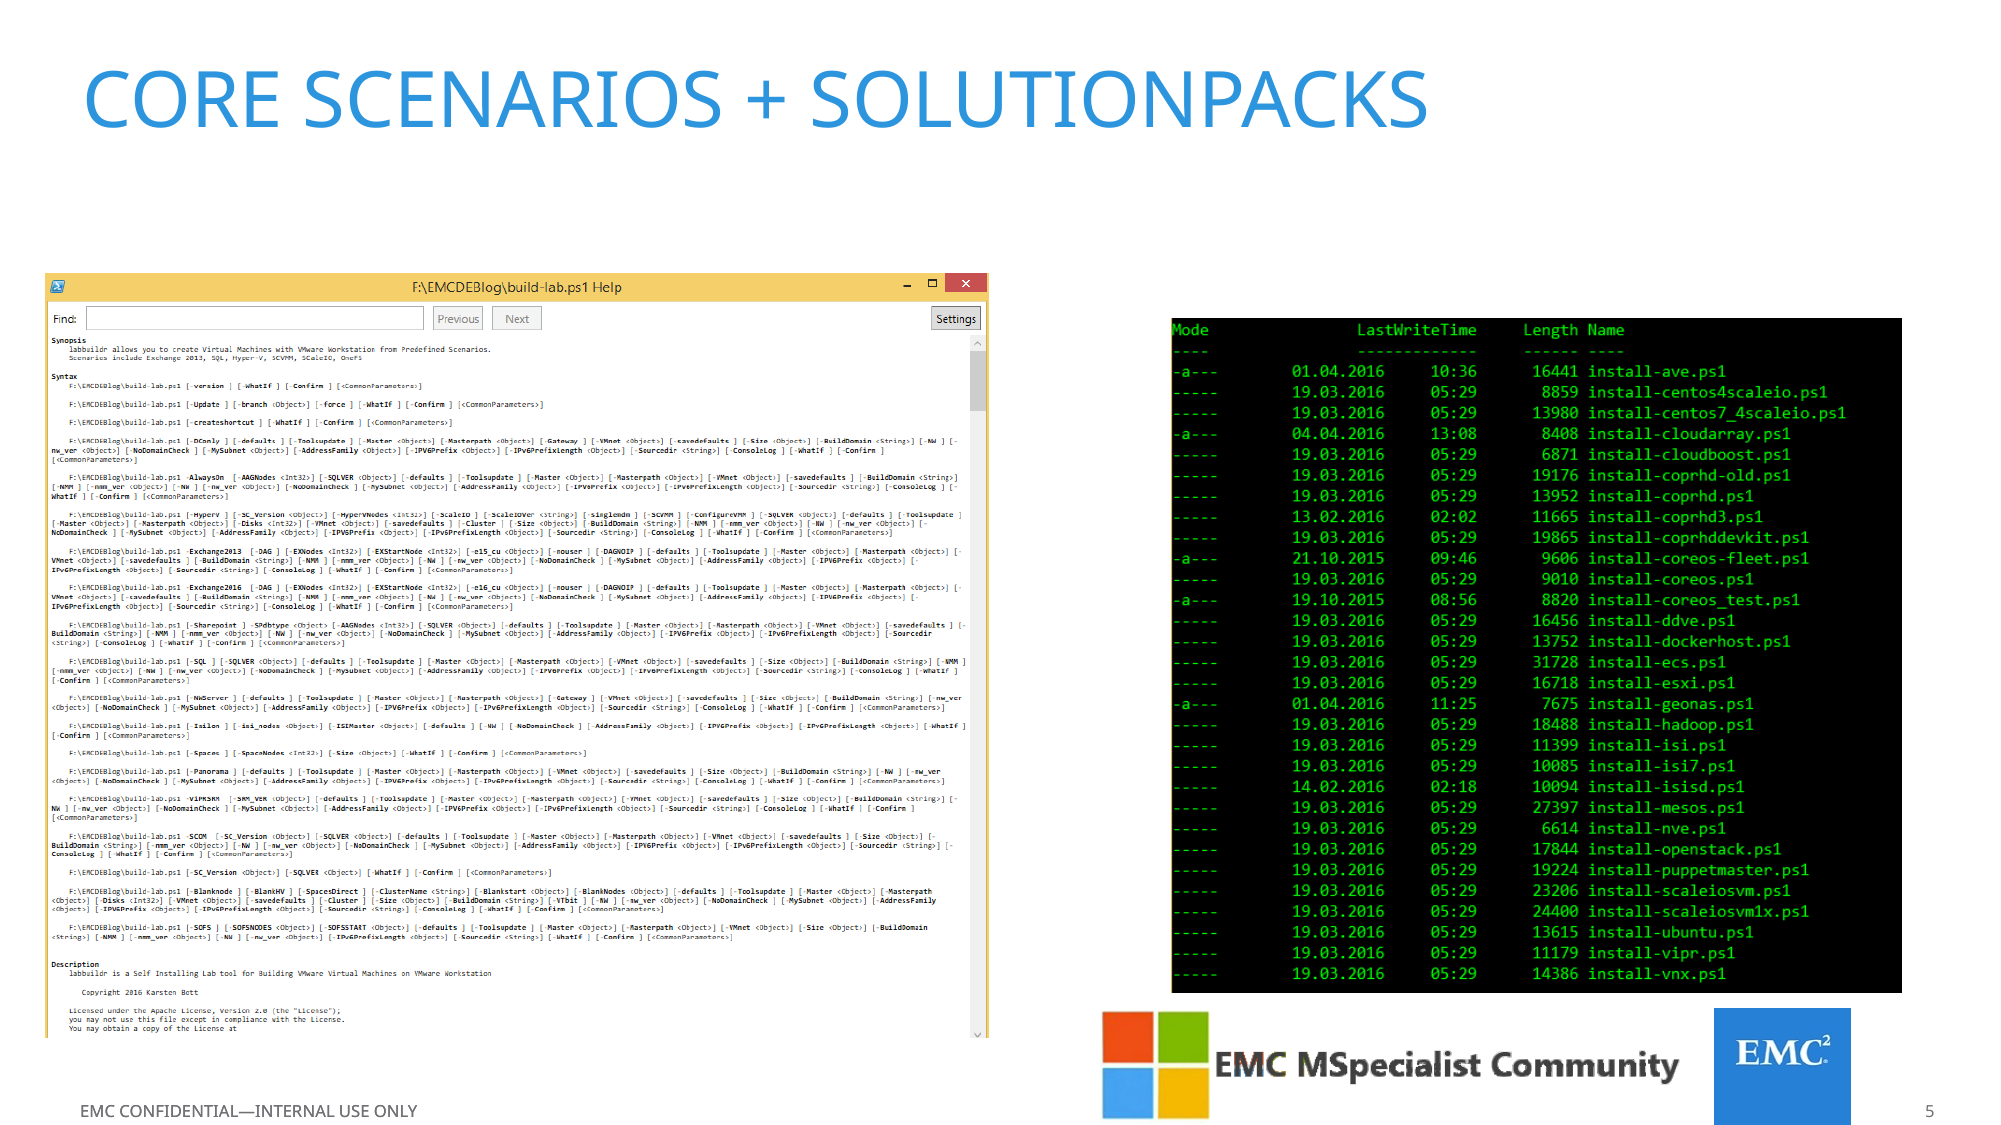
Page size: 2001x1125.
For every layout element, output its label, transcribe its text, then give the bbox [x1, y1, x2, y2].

title CorE Scenarios + solutionpacks [82, 50, 1933, 144]
picture [45, 273, 989, 1039]
picture [1171, 318, 1902, 993]
